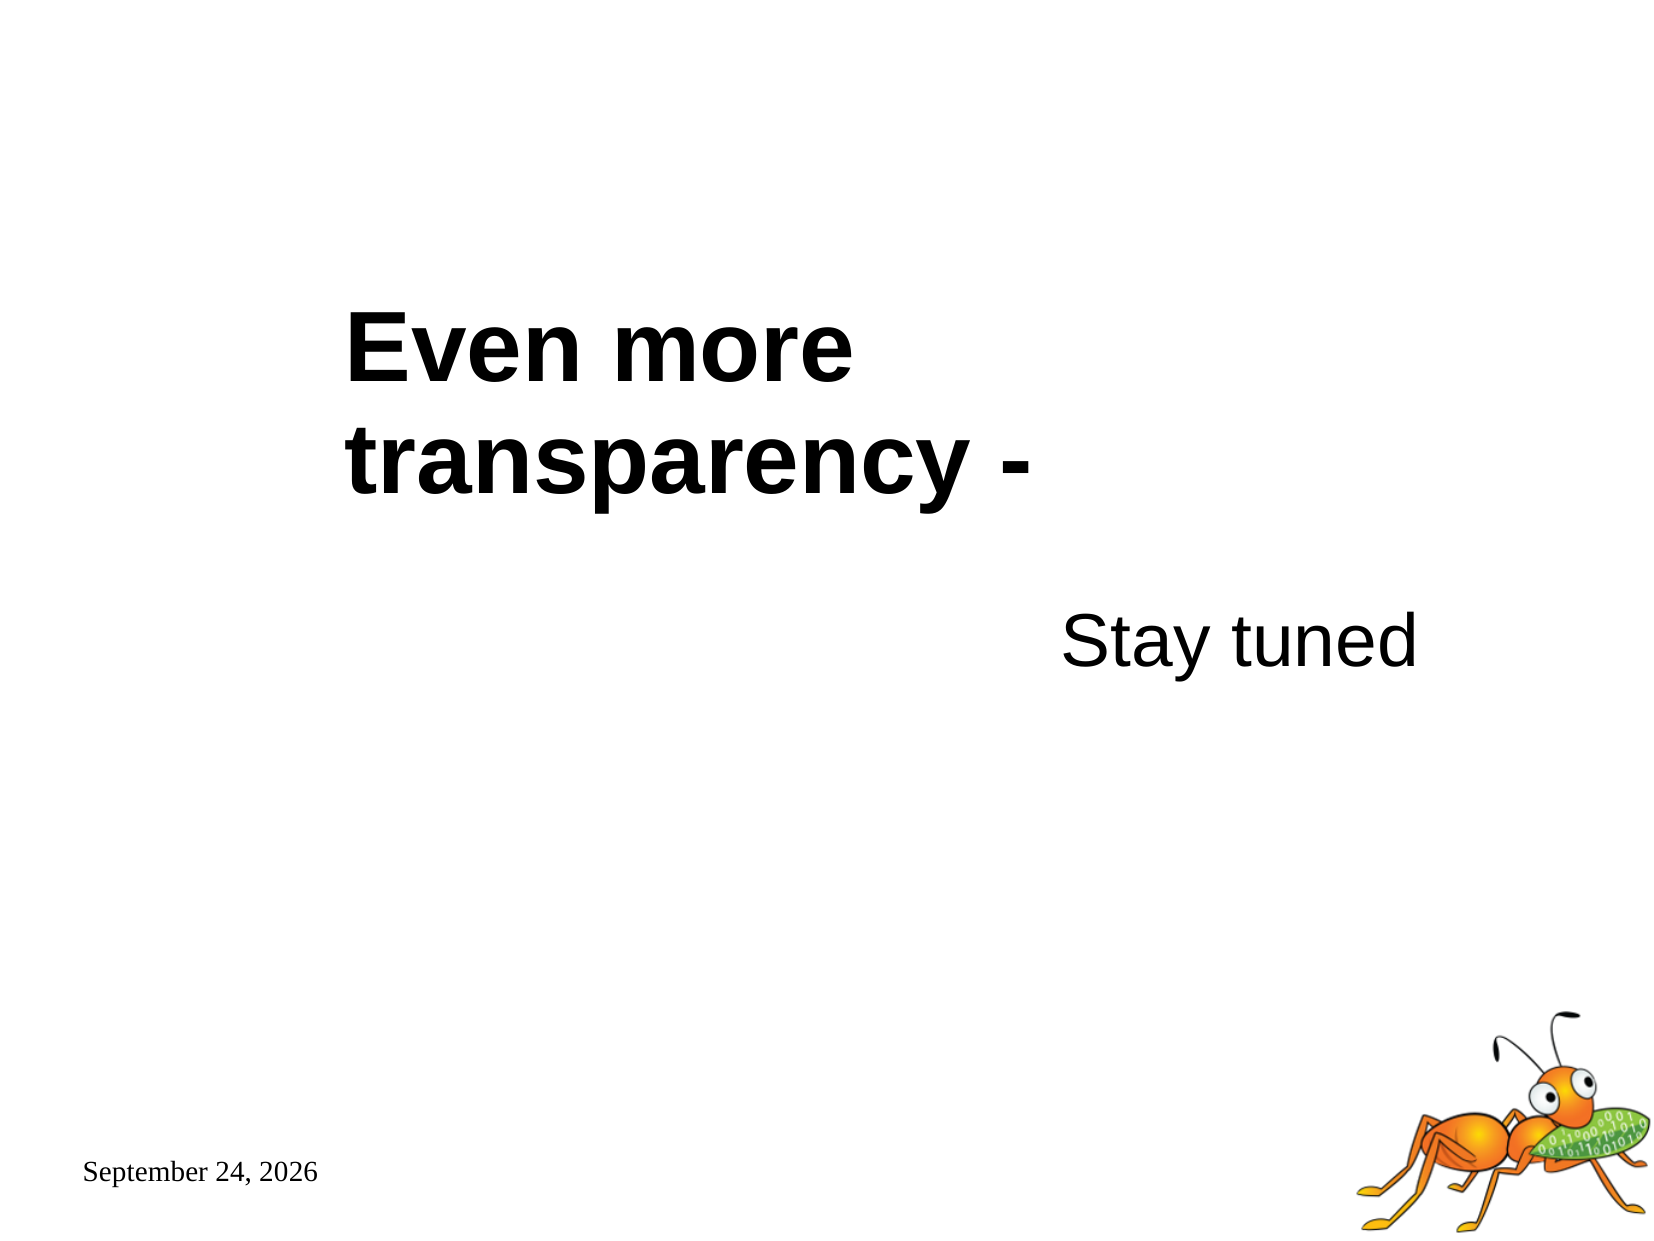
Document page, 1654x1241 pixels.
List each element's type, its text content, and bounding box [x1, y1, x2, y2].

text_box Even more transparency - Stay tuned [330, 284, 1435, 691]
picture [1353, 1009, 1654, 1235]
